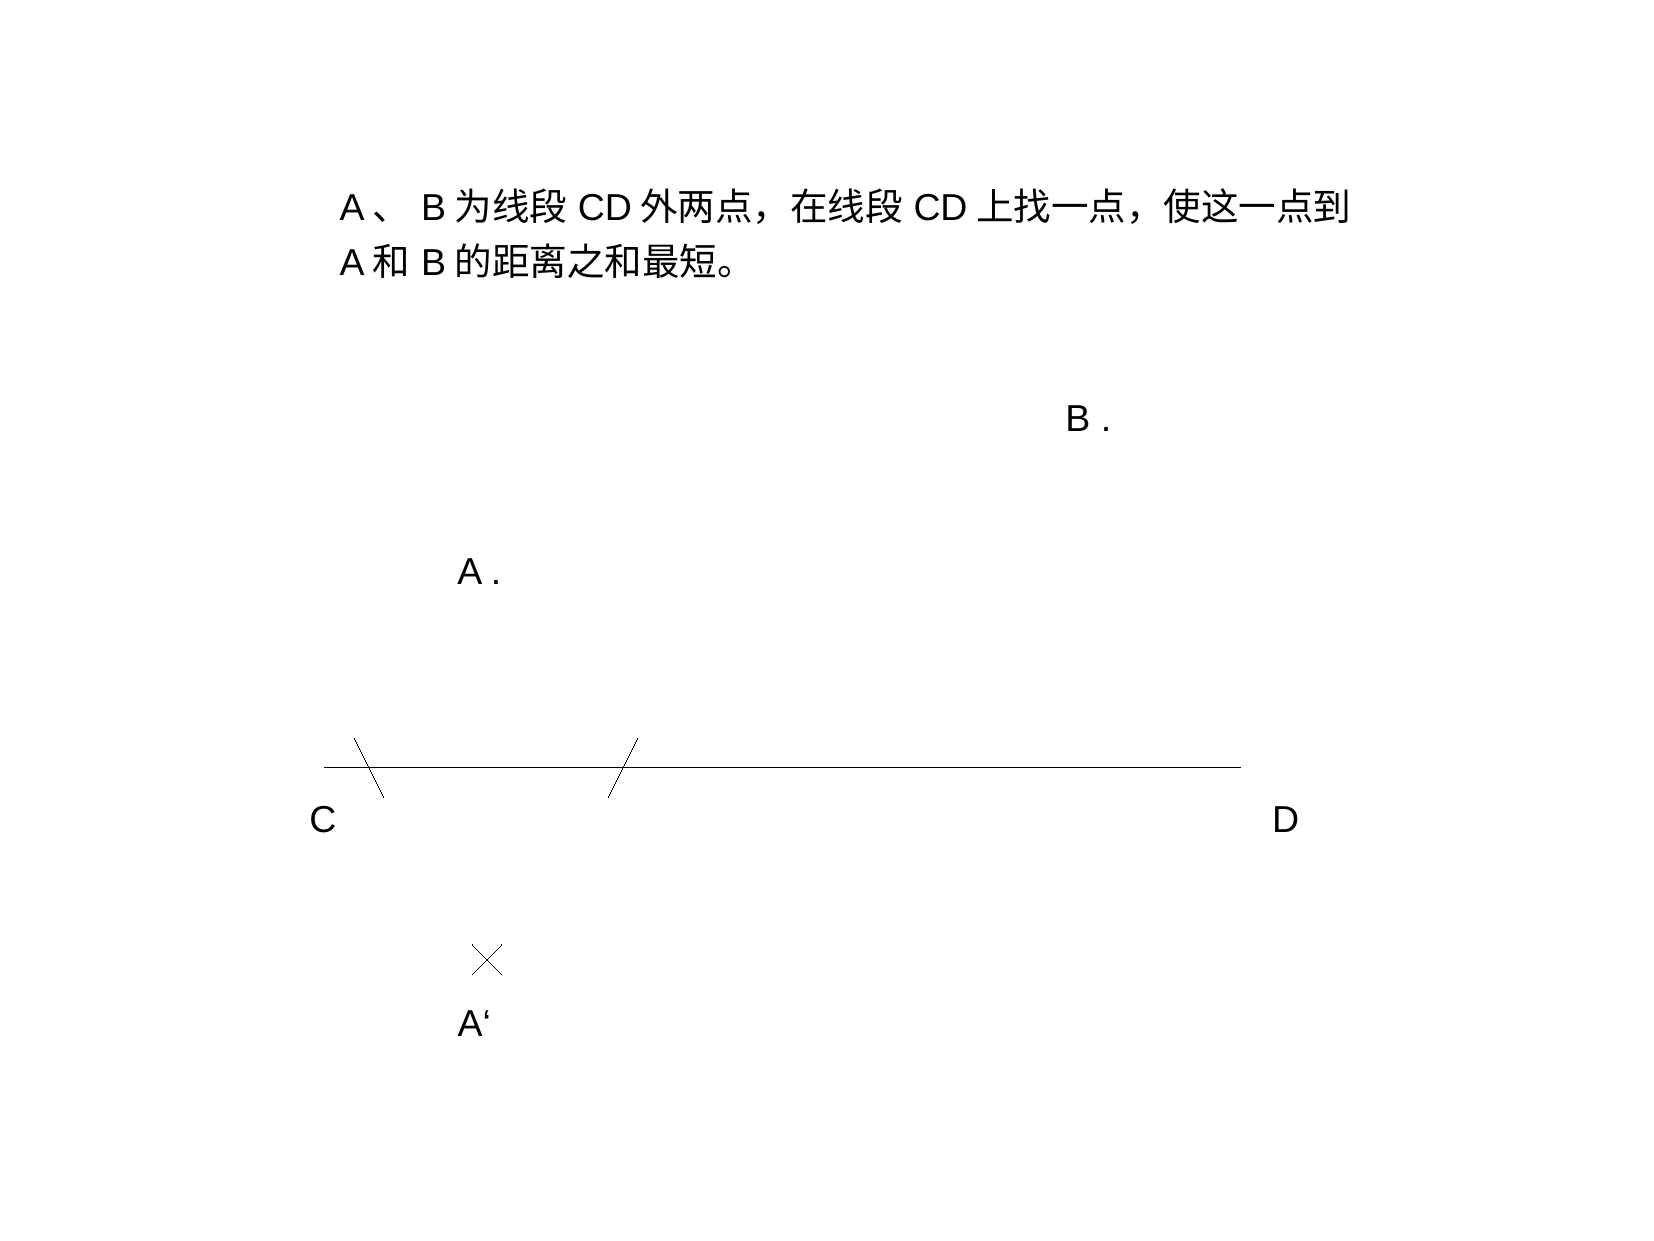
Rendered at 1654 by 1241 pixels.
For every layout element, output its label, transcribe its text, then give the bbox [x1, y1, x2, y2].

text_box A、B为线段CD外两点，在线段CD上找一点，使这一点到 A和B的距离之和最短。 [324, 169, 1333, 269]
text_box C [294, 791, 352, 849]
text_box D [1257, 791, 1314, 849]
text_box B . [1050, 389, 1127, 447]
text_box A‘ [442, 995, 506, 1053]
text_box A . [442, 543, 517, 601]
